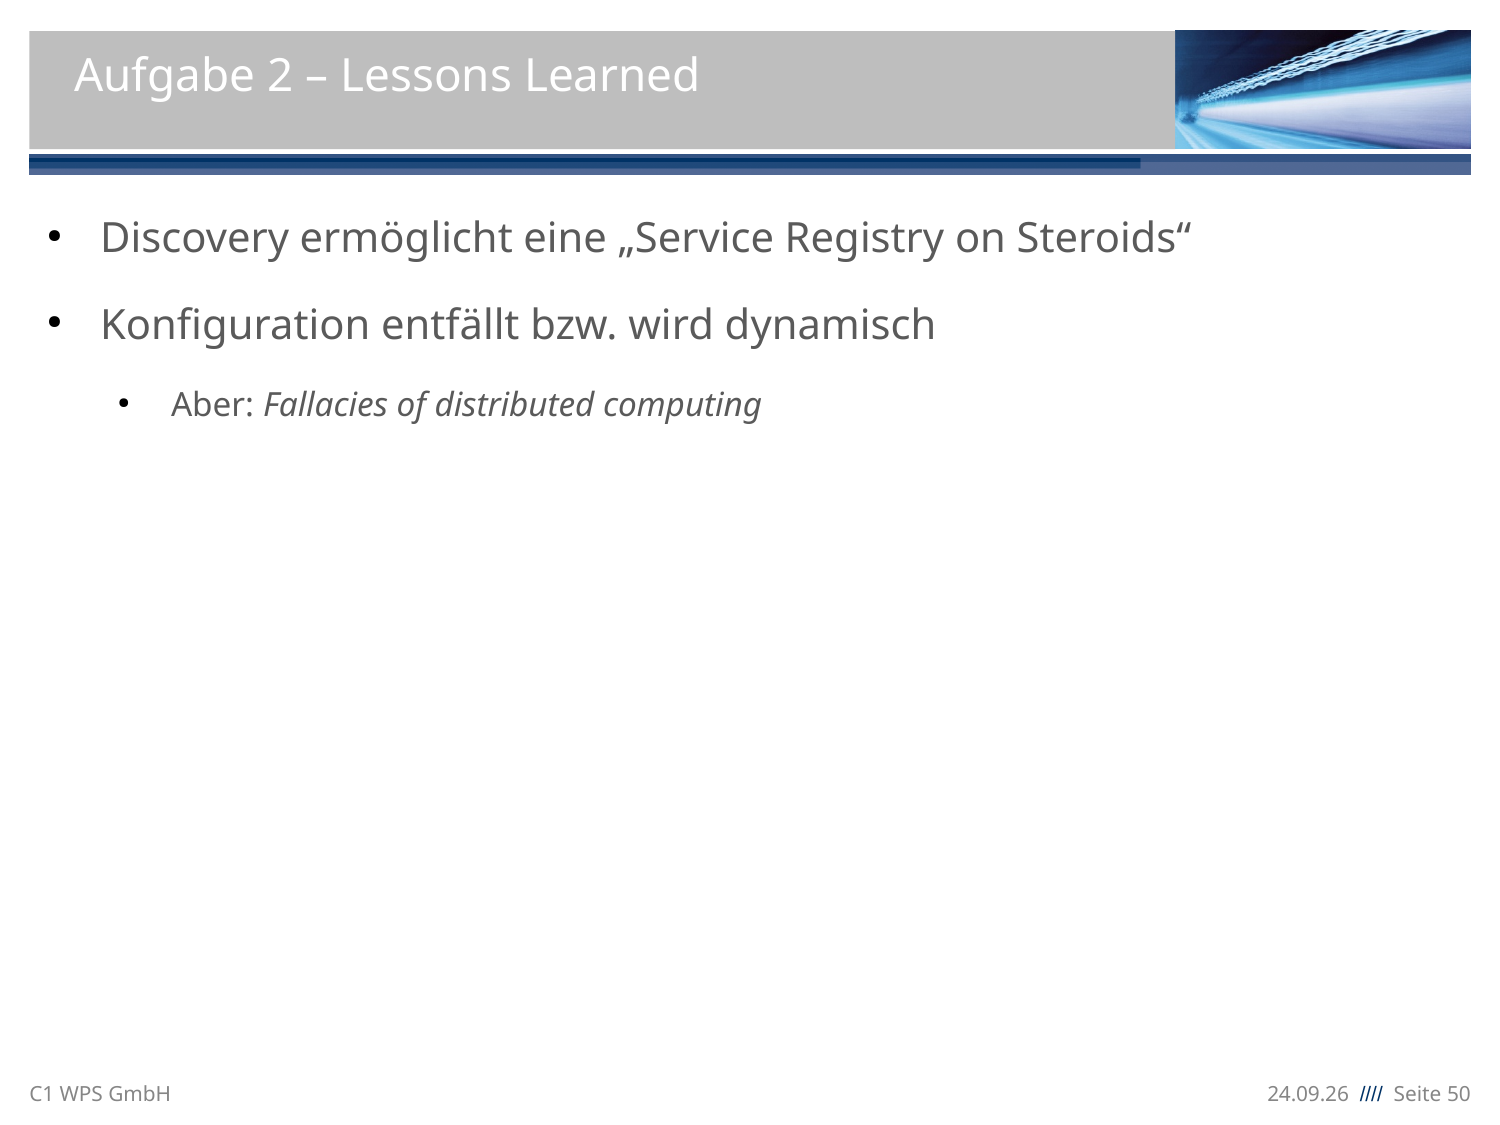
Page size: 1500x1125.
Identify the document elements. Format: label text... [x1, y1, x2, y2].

picture [1175, 30, 1471, 149]
picture [29, 154, 1471, 175]
list Discovery ermöglicht eine „Service Registry on Steroids“ Konfiguration entfällt bzw. wird dynamisch Aber: Fallacies of distributed computing [29, 208, 1471, 1059]
title Aufgabe 2 – Lessons Learned [29, 31, 1176, 150]
